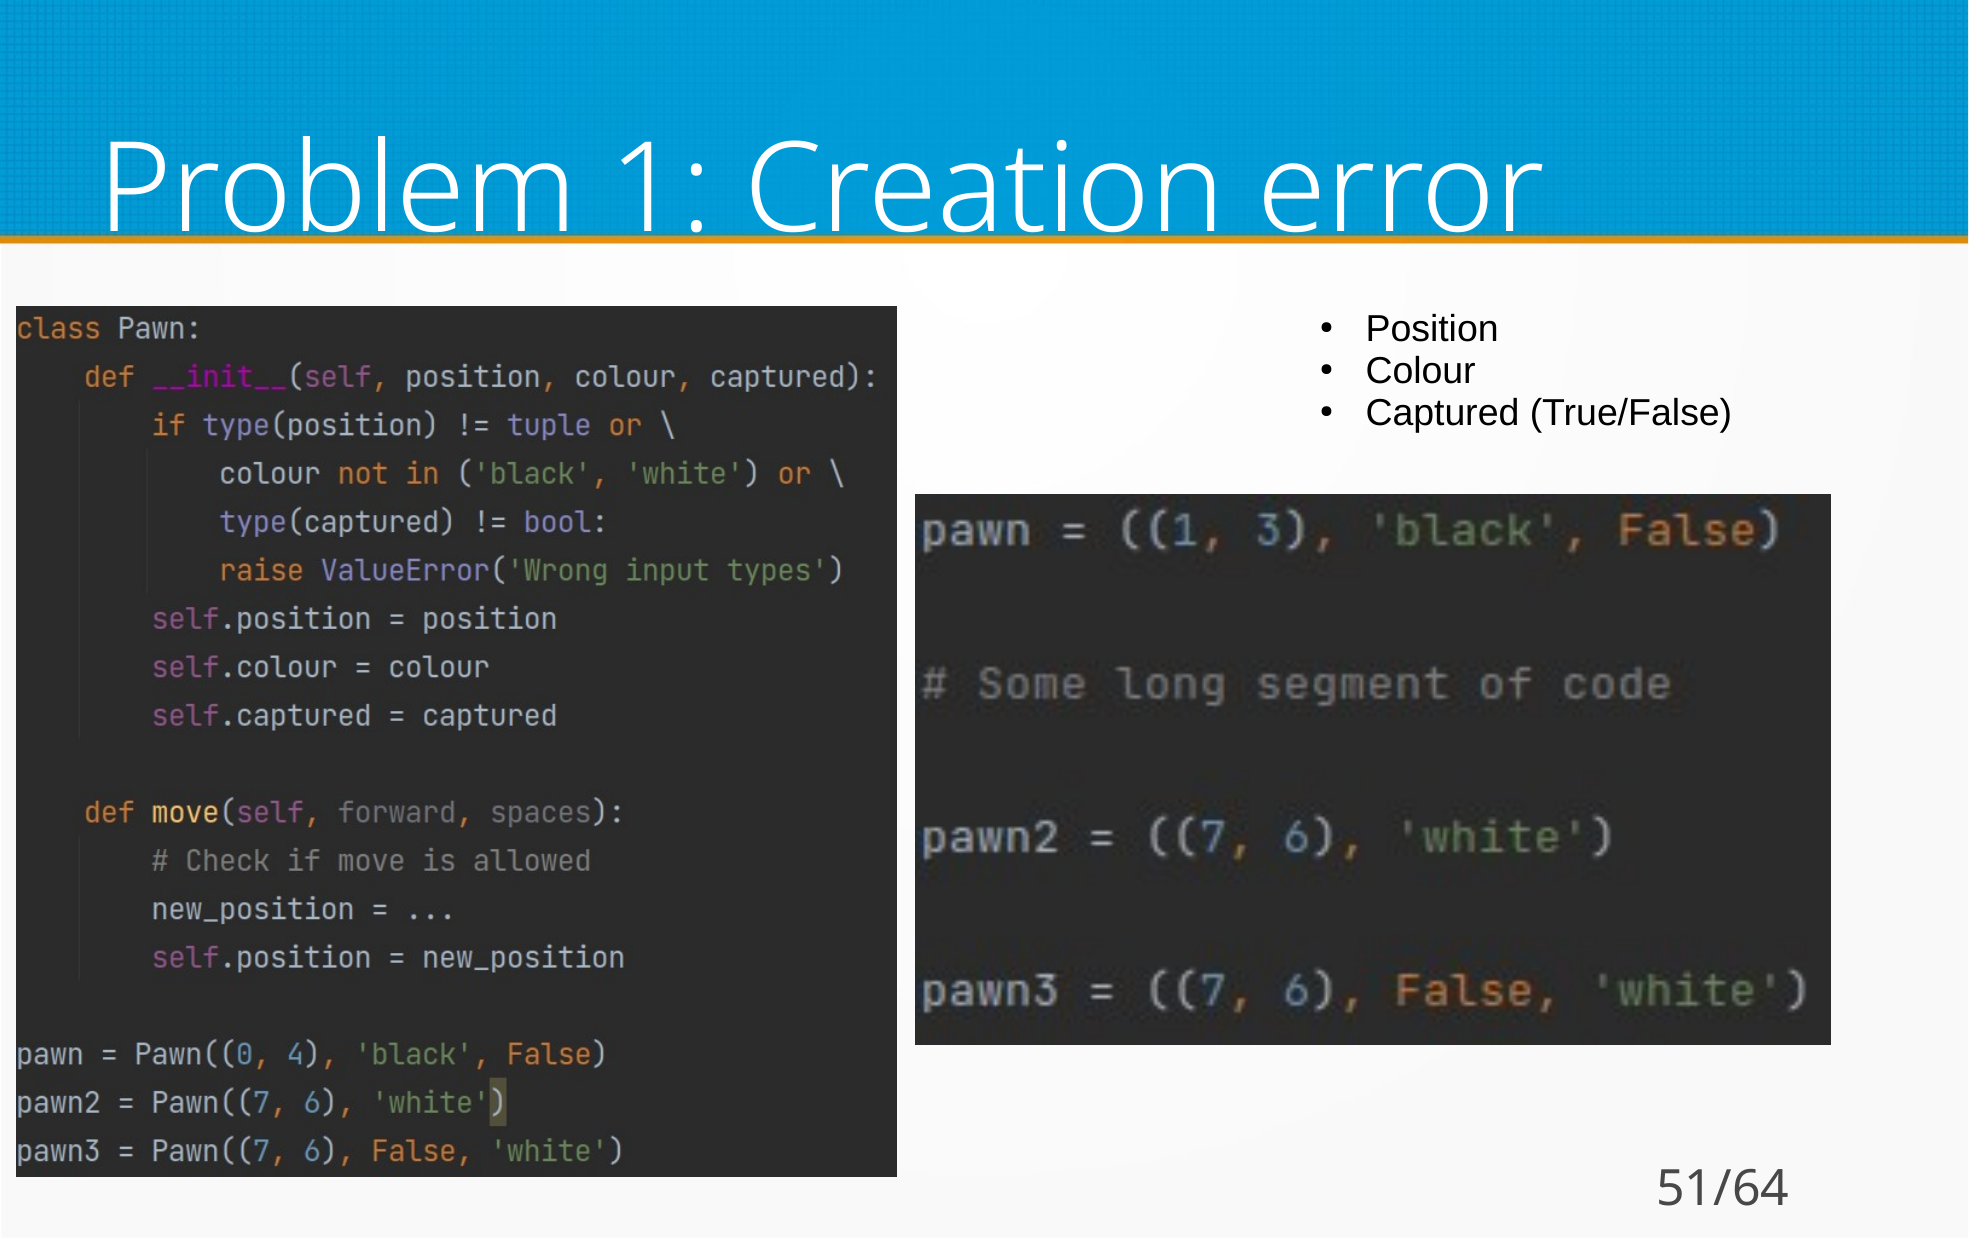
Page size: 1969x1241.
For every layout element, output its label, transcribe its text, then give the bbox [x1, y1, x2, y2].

text_box Position Colour Captured (True/False) [1305, 300, 1831, 441]
picture [0, 233, 1969, 1241]
title Problem 1: Creation error [98, 49, 1870, 257]
